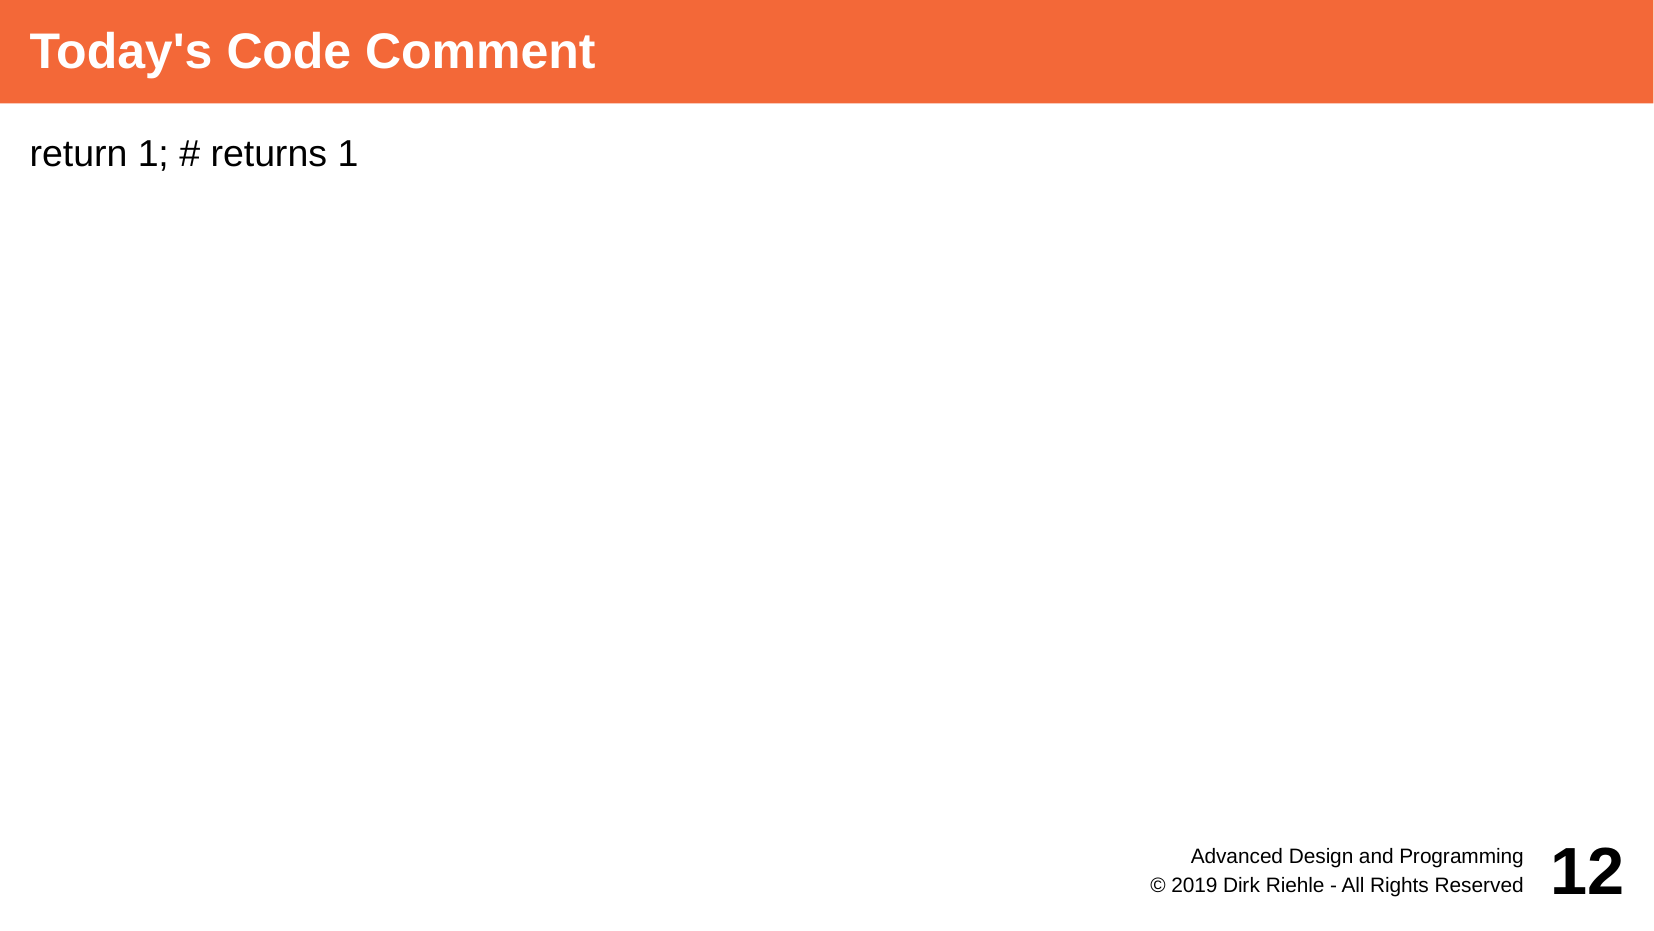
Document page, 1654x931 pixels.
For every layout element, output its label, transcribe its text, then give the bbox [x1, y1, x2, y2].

list return 1; # returns 1 [29, 132, 1625, 813]
title Today's Code Comment [0, 0, 1654, 104]
